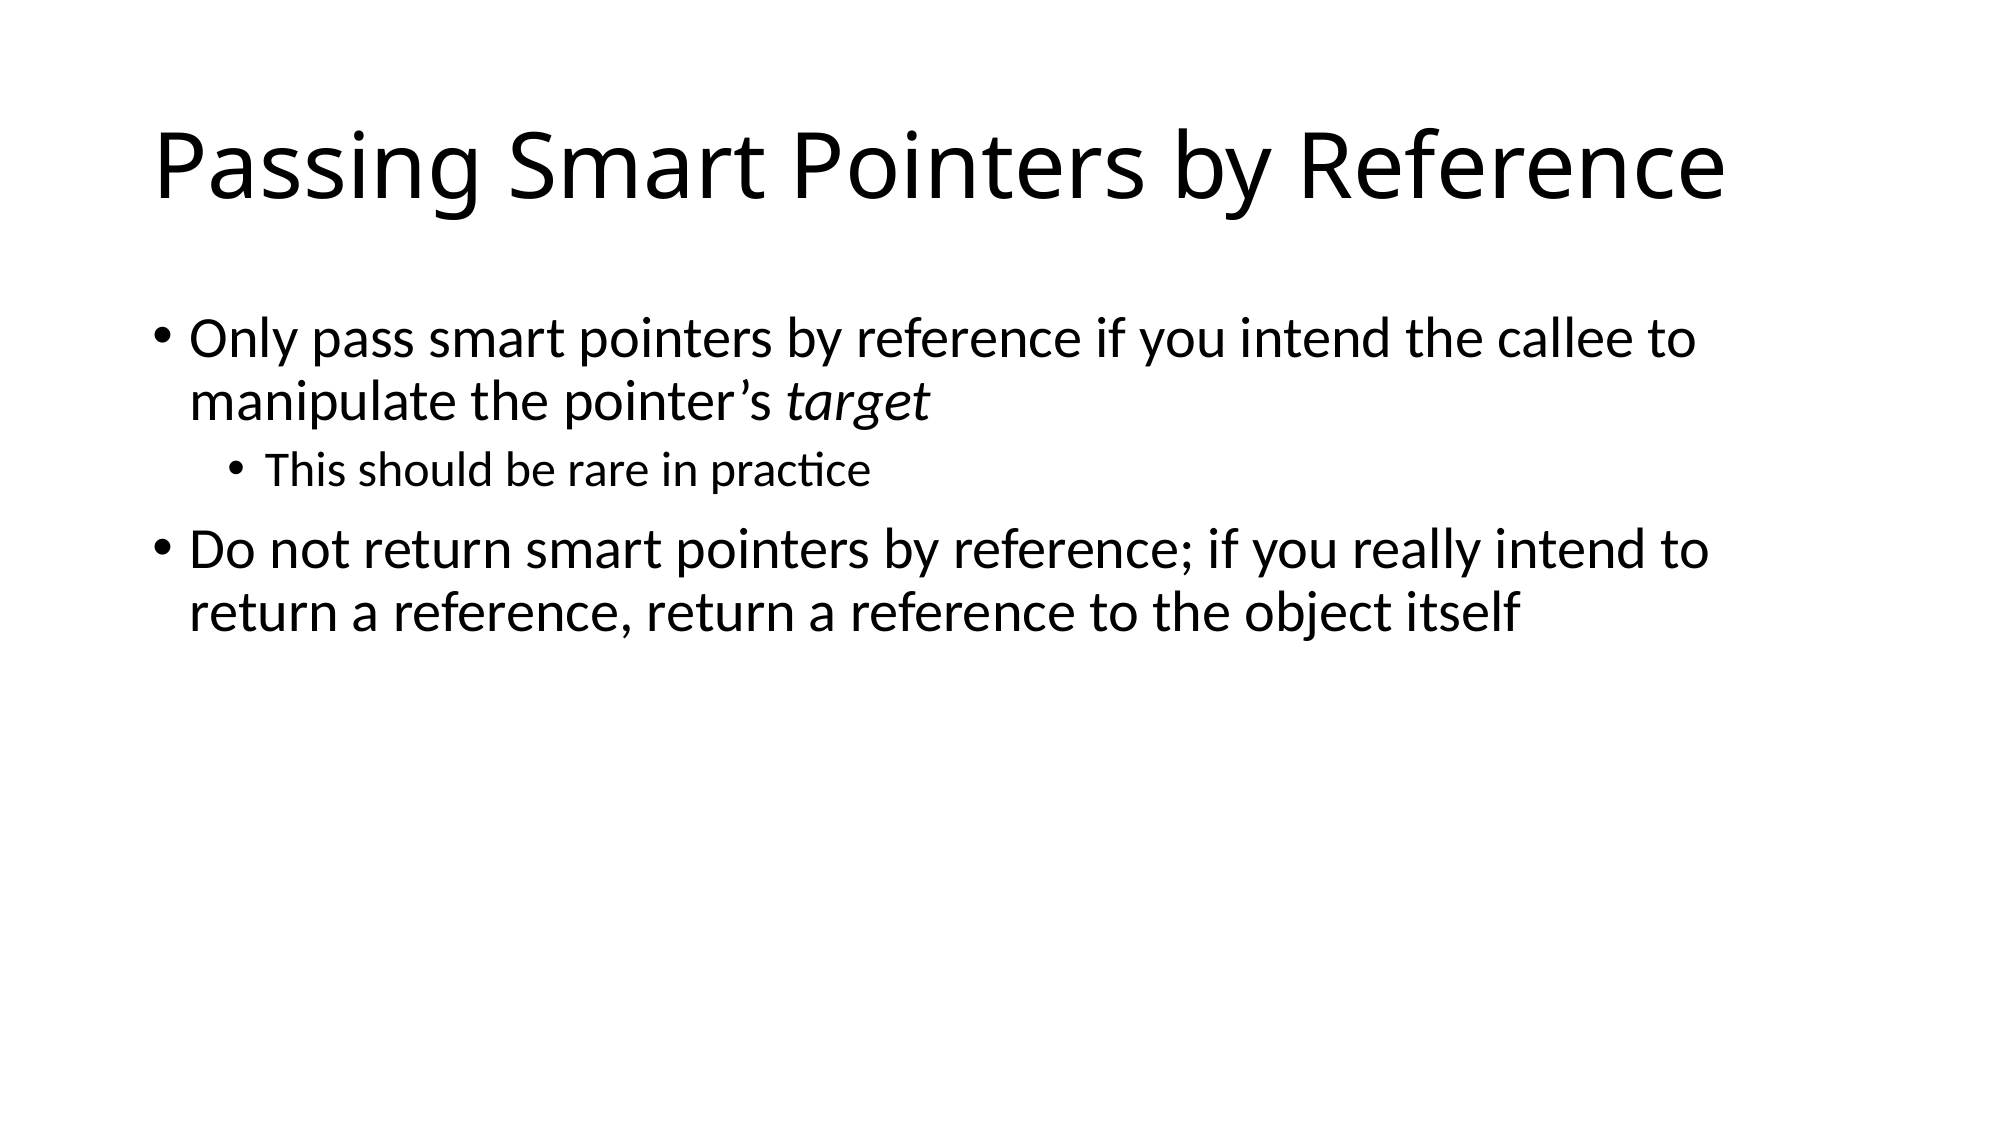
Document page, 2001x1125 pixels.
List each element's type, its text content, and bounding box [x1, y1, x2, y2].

title Passing Smart Pointers by Reference [137, 59, 1863, 278]
list Only pass smart pointers by reference if you intend the callee to manipulate the pointer’s target This should be rare in practice Do not return smart pointers by reference; if you really intend to return a reference, return a reference to the object itself [137, 299, 1863, 1014]
